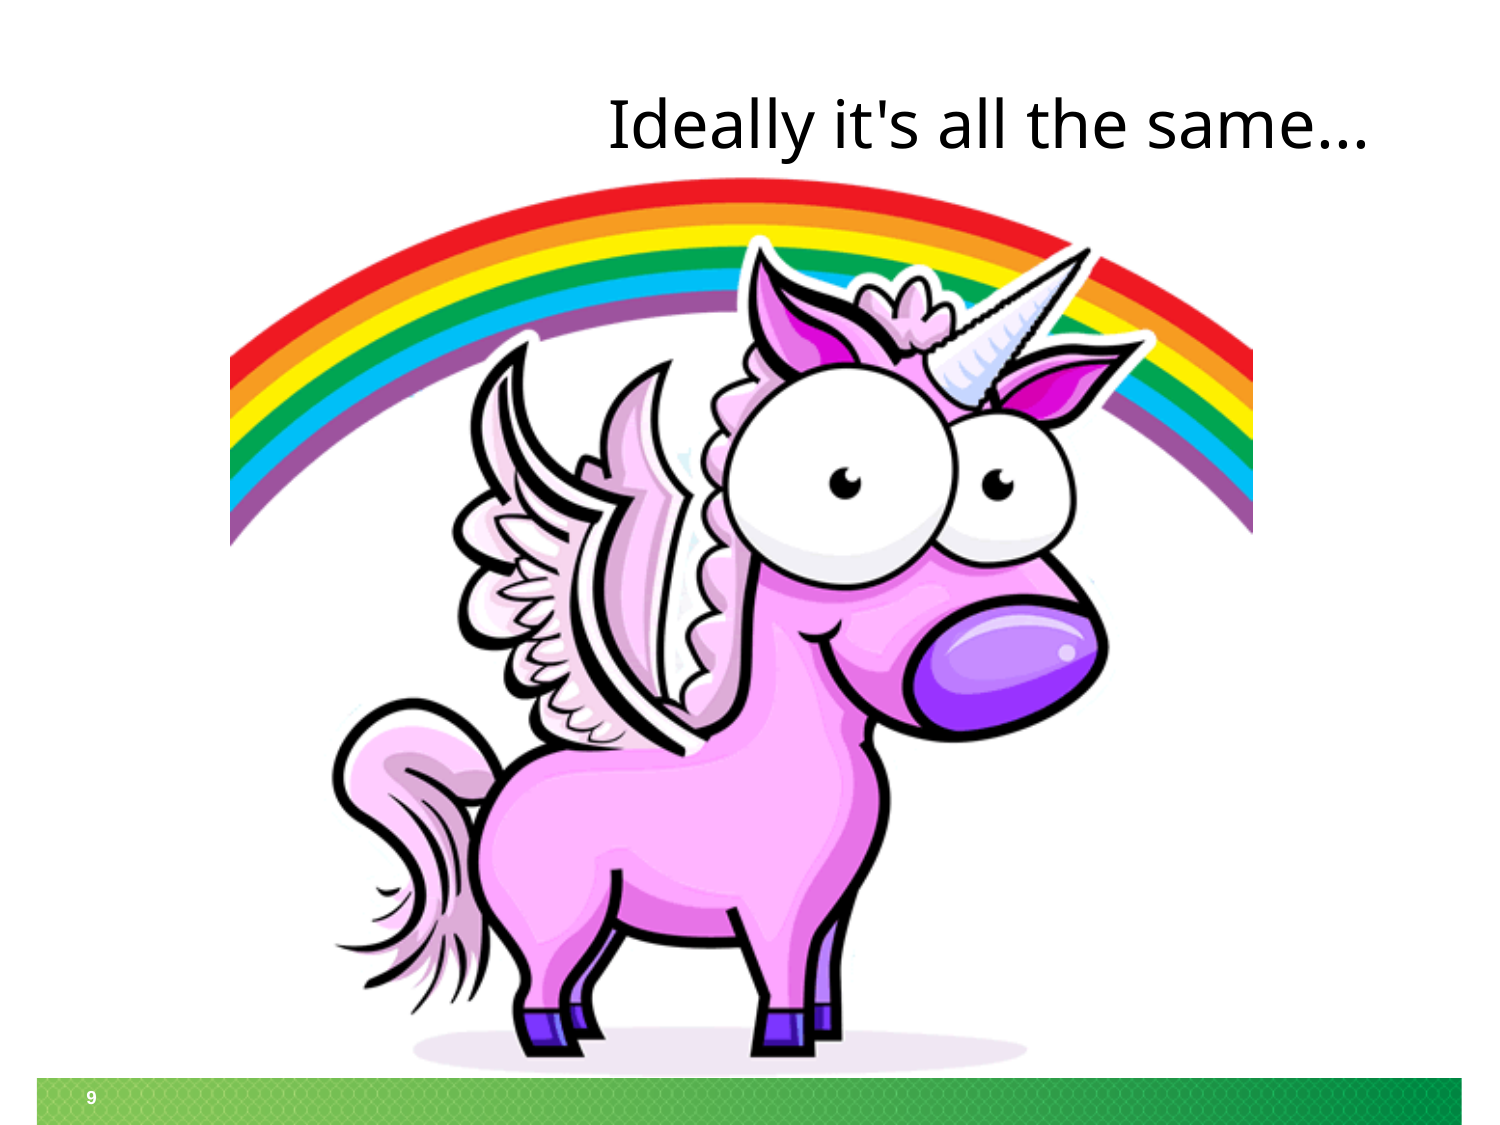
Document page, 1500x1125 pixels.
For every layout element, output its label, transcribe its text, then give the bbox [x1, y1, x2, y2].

title Ideally it's all the same... [135, 41, 1372, 204]
picture [36, 1078, 1462, 1125]
picture [230, 176, 1253, 1077]
